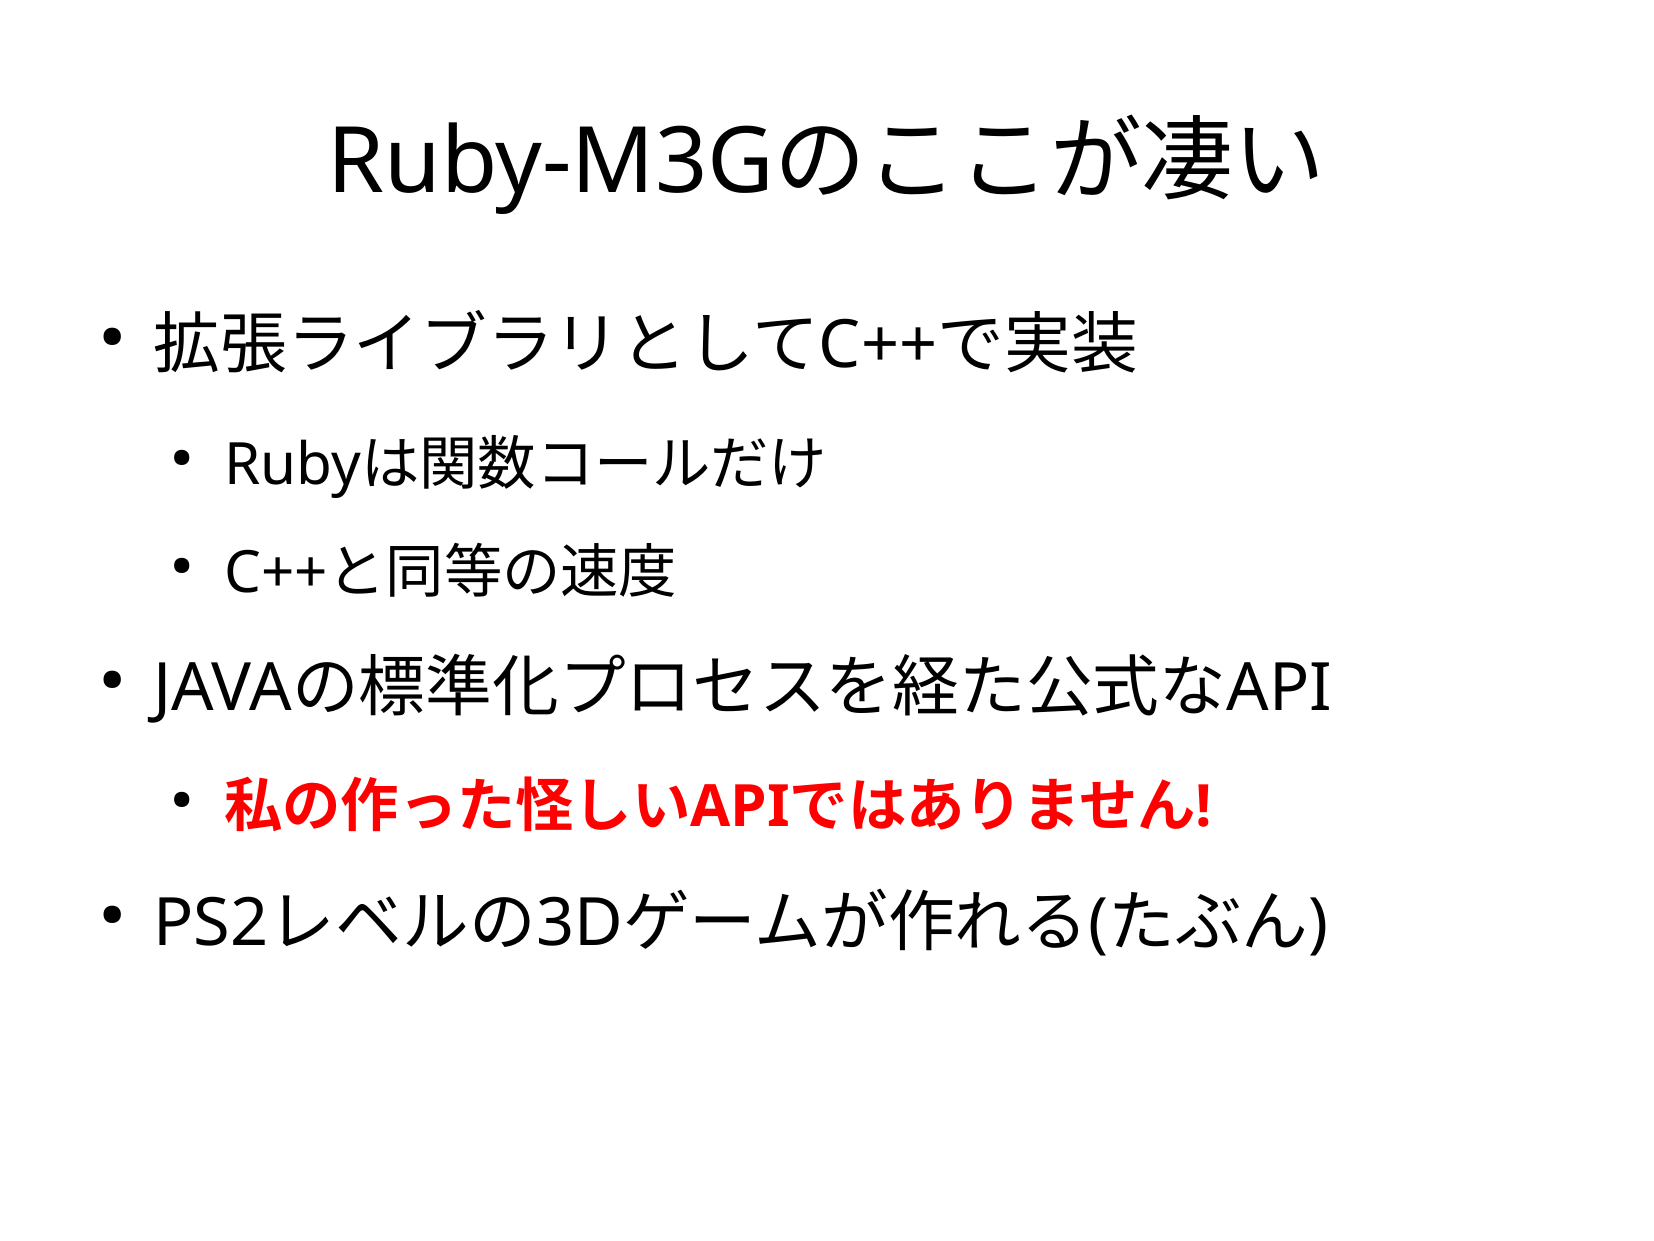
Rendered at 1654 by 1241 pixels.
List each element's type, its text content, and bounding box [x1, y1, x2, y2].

list 拡張ライブラリとしてC++で実装 Rubyは関数コールだけ C++と同等の速度 JAVAの標準化プロセスを経た公式なAPI 私の作った怪しいAPIではありません! PS2レベルの3Dゲームが作れる(たぶん) [82, 290, 1571, 1109]
title Ruby-M3Gのここが凄い [82, 56, 1571, 250]
